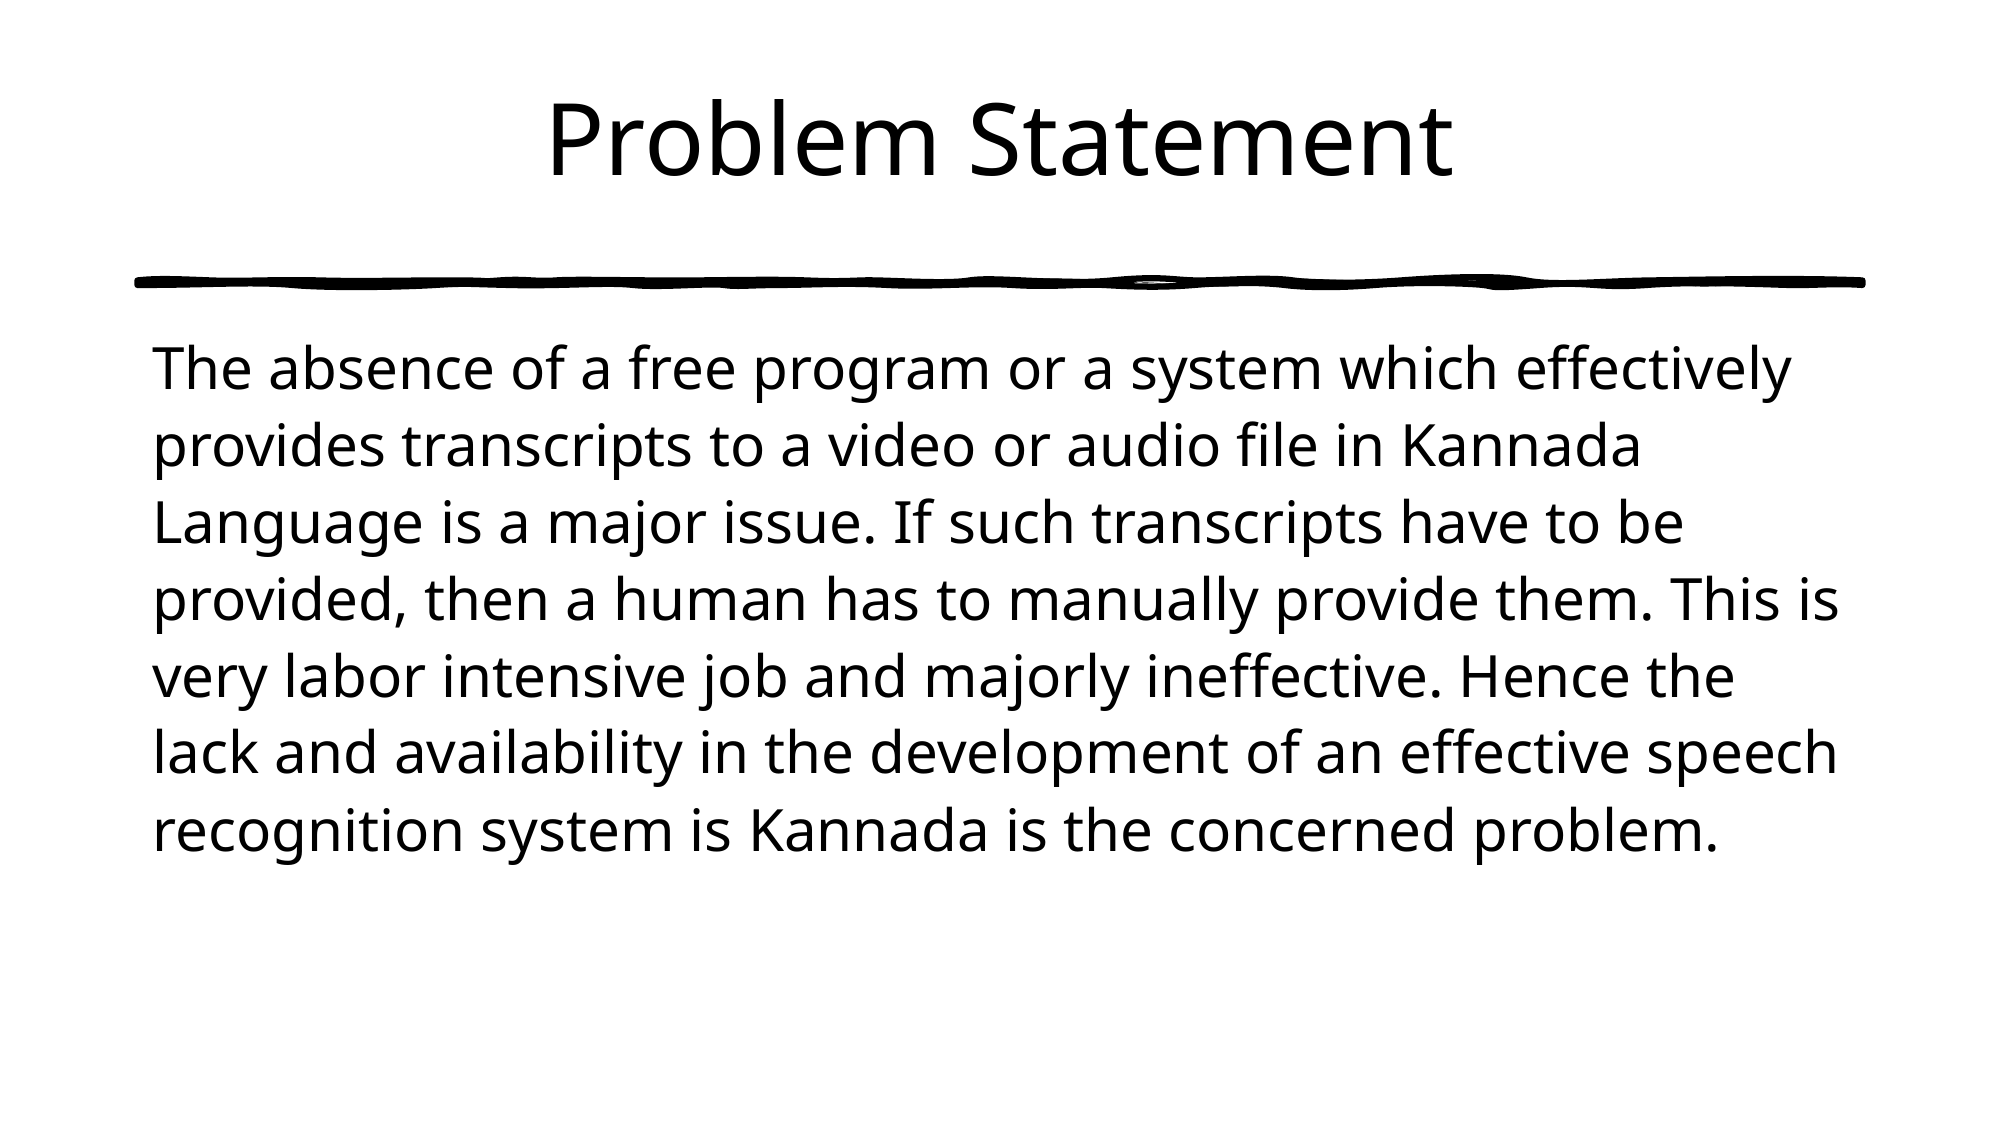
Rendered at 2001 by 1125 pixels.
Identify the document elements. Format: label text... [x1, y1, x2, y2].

list The absence of a free program or a system which effectively provides transcripts to a video or audio file in Kannada Language is a major issue. If such transcripts have to be provided, then a human has to manually provide them. This is very labor intensive job and majorly ineffective. Hence the lack and availability in the development of an effective speech recognition system is Kannada is the concerned problem. [137, 316, 1863, 1014]
title Problem Statement [137, 26, 1863, 244]
